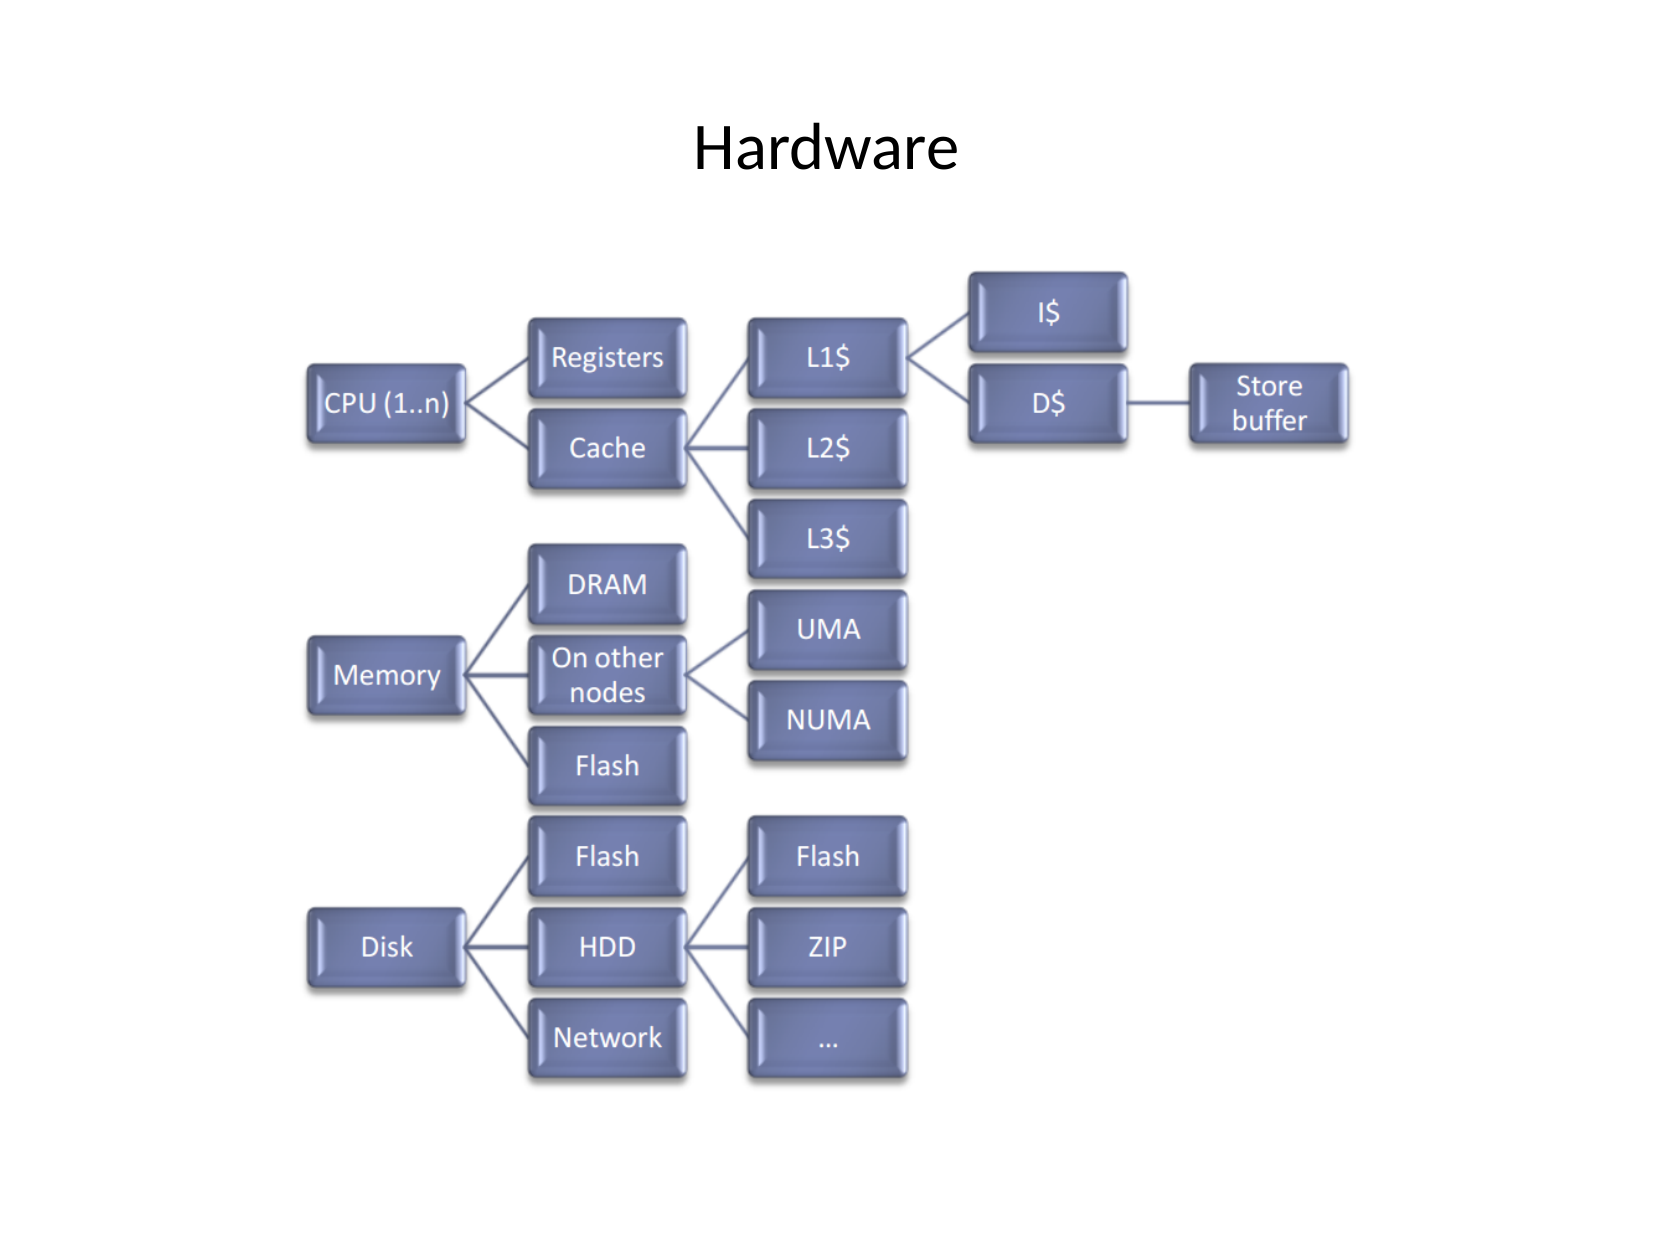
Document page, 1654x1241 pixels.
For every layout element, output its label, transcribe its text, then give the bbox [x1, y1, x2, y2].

title Hardware [82, 49, 1571, 257]
picture [295, 264, 1373, 1092]
